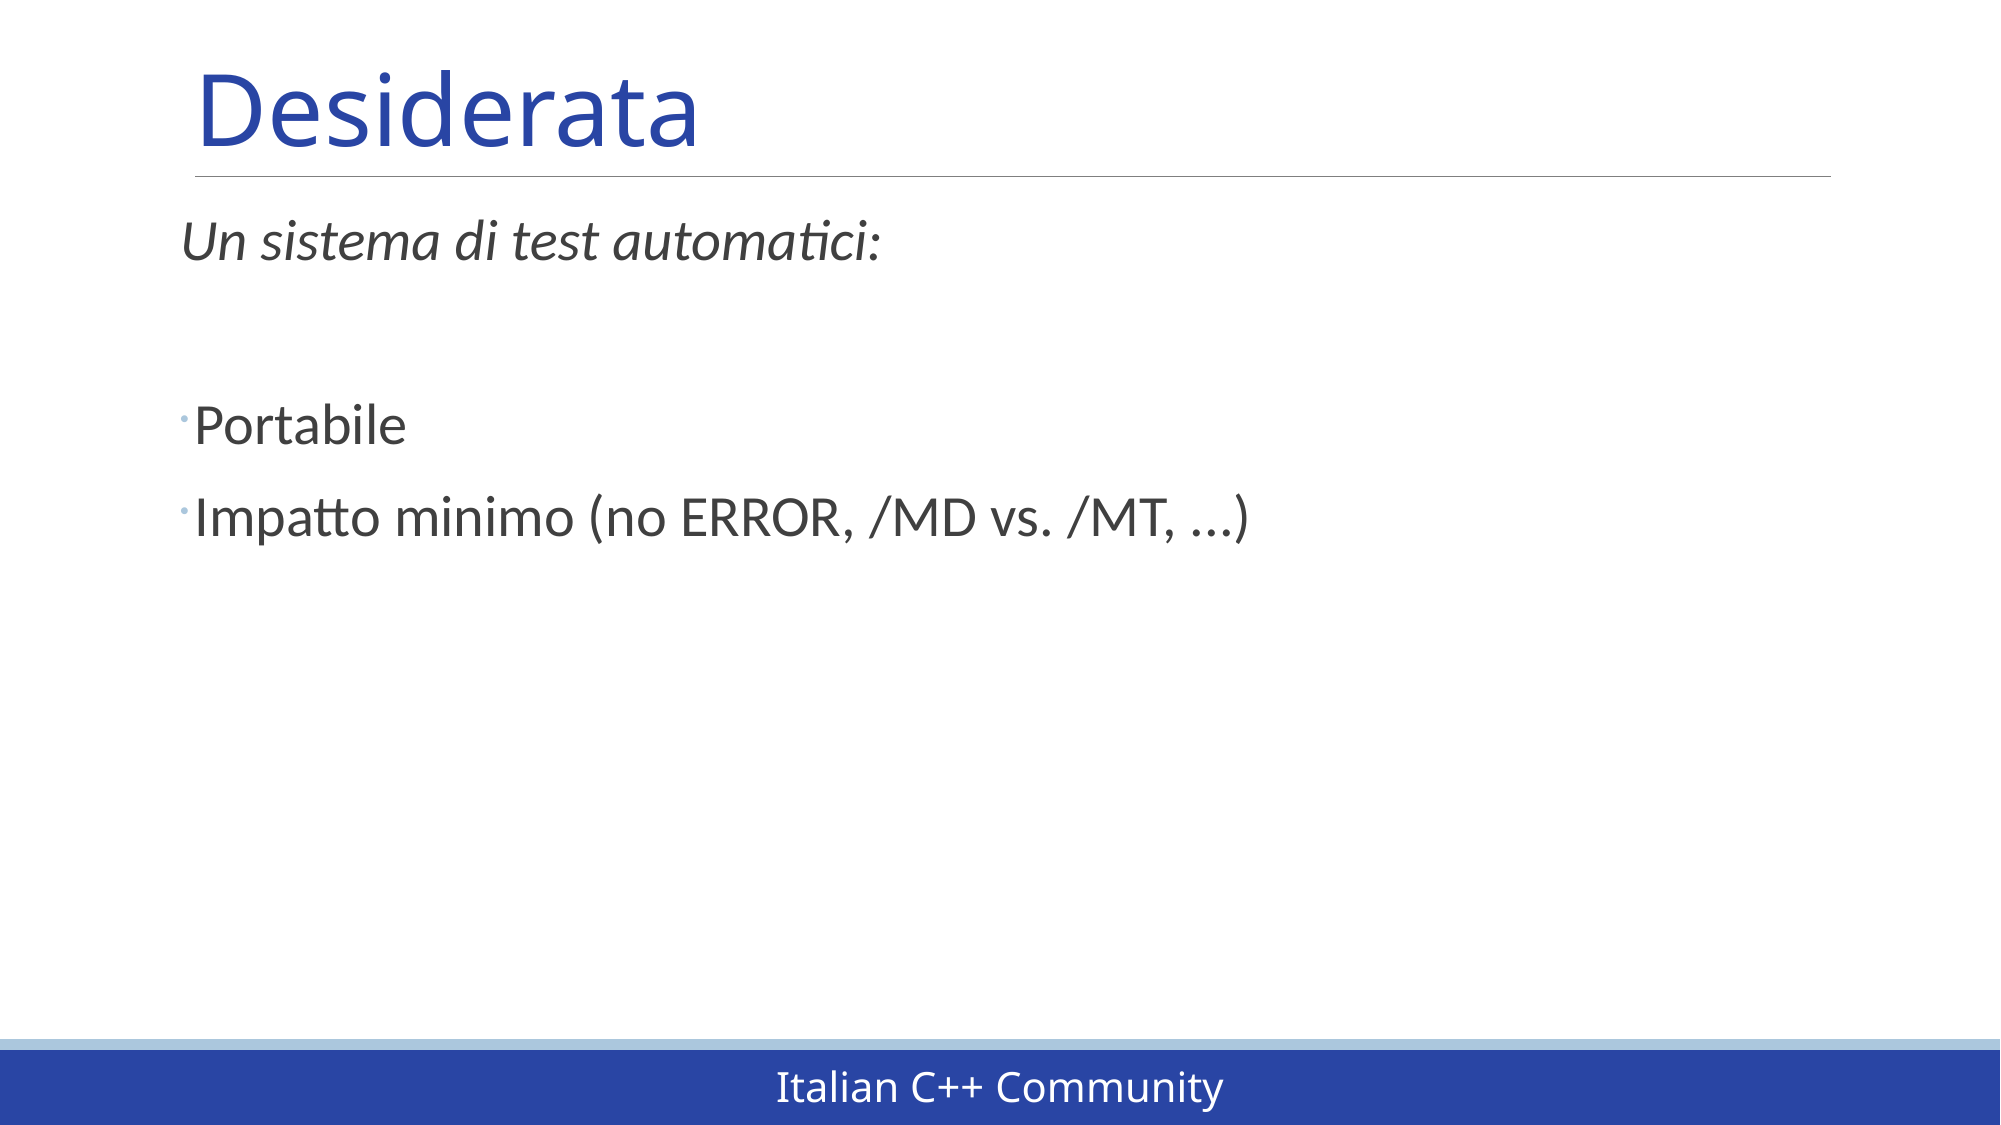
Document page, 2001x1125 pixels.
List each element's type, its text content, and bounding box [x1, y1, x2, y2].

list Un sistema di test automatici: Portabile Impatto minimo (no ERROR, /MD vs. /MT, ...) [179, 202, 1830, 1011]
title Desiderata [179, 2, 1830, 175]
